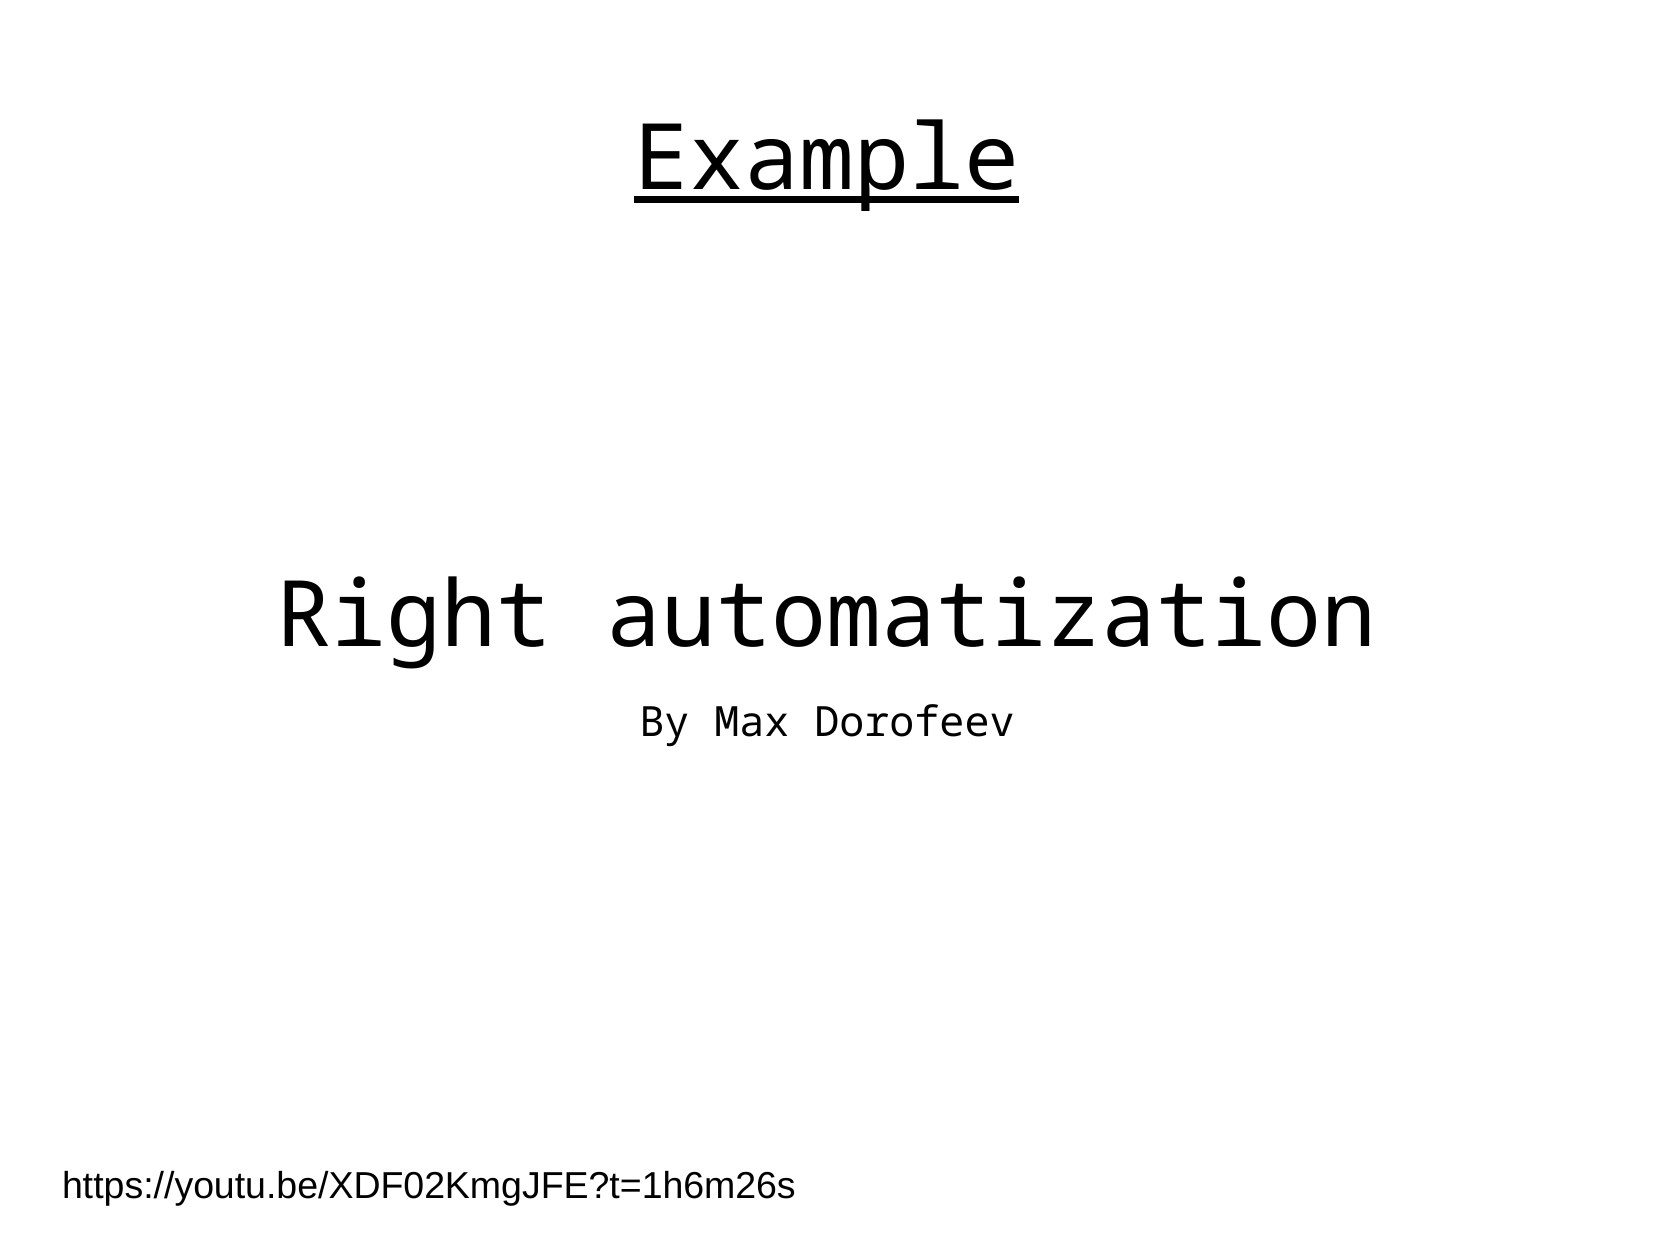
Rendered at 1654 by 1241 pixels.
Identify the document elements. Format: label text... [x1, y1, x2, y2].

subtitle Right automatization By Max Dorofeev [82, 290, 1571, 1010]
text_box https://youtu.be/XDF02KmgJFE?t=1h6m26s [47, 1157, 1092, 1215]
title Example [82, 49, 1571, 257]
